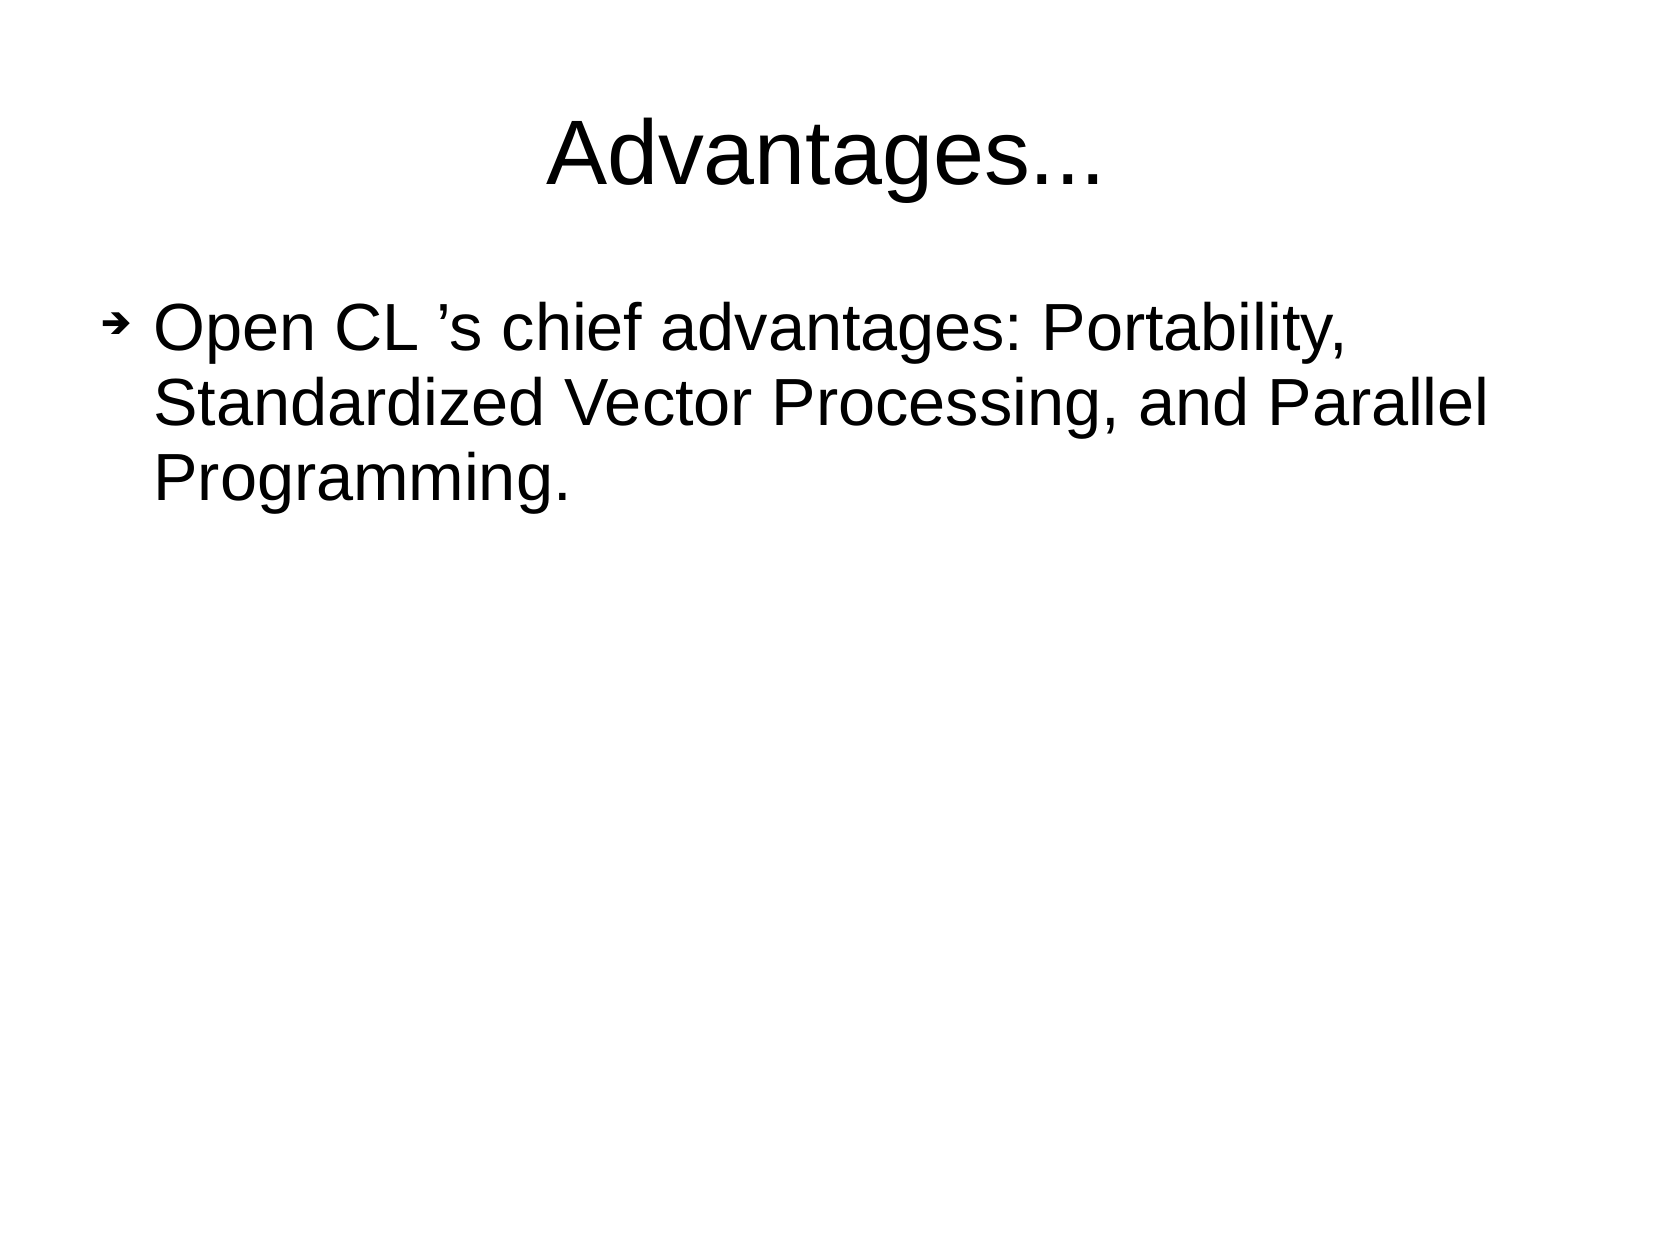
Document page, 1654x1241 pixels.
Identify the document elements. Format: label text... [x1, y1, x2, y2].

list Open CL ’s chief advantages: Portability, Standardized Vector Processing, and Parallel Programming. [82, 290, 1571, 1010]
title Advantages... [82, 49, 1571, 257]
